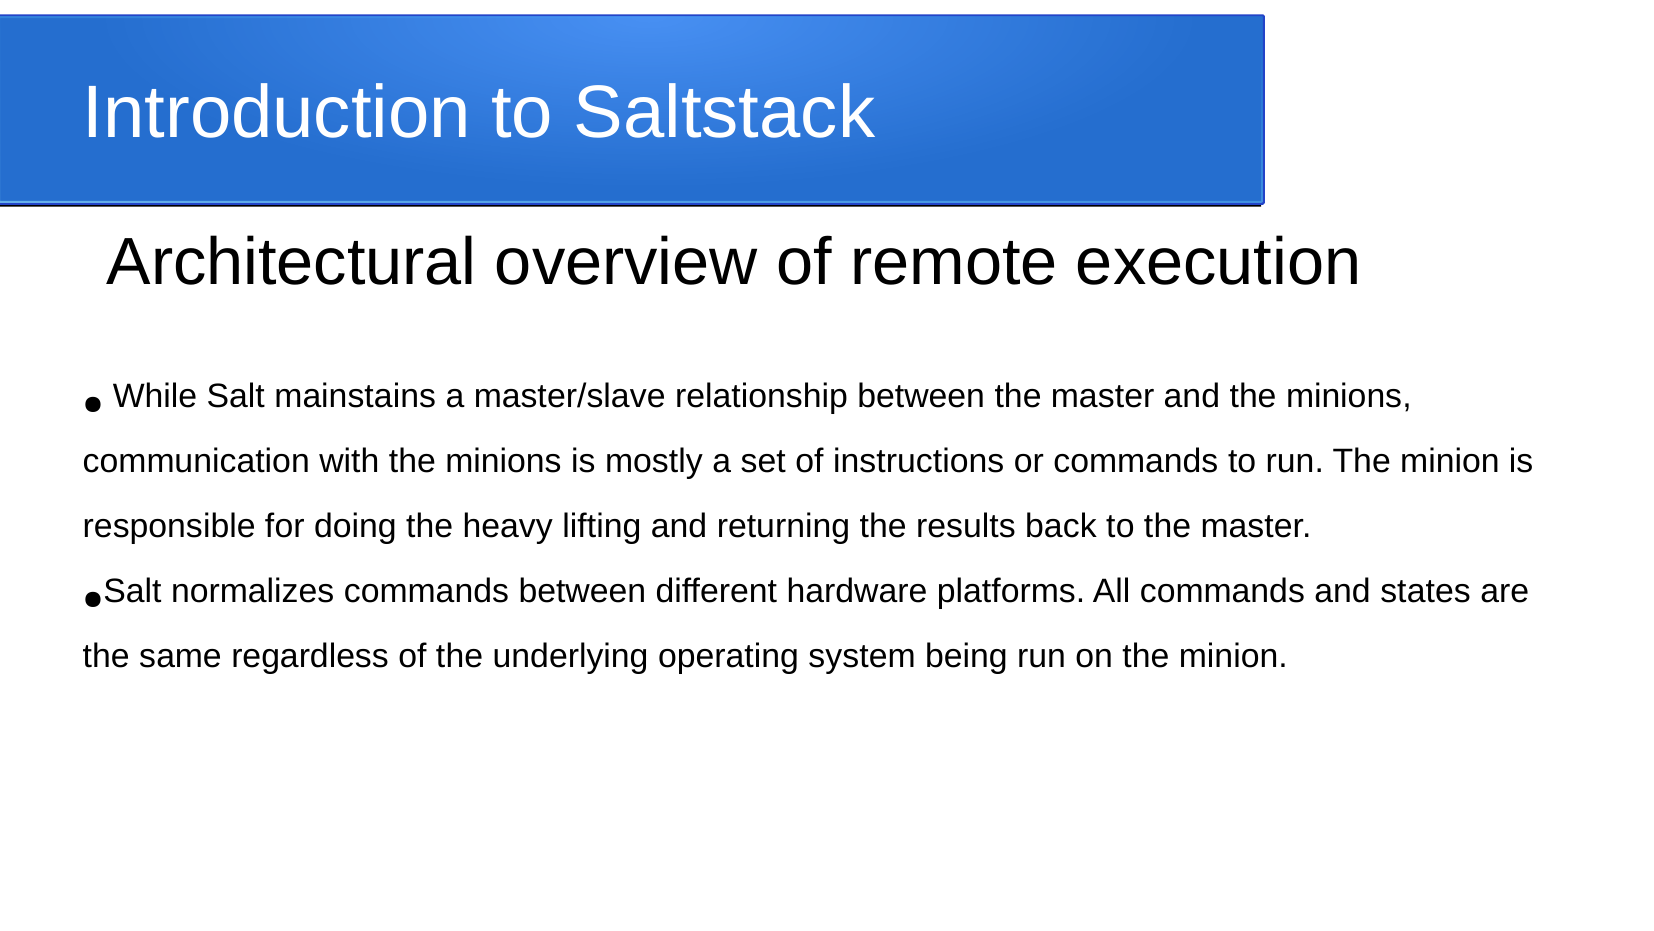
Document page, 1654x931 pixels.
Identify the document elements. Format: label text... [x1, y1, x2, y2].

subtitle Architectural overview of remote execution While Salt mainstains a master/slave relationship between the master and the minions, communication with the minions is mostly a set of instructions or commands to run. The minion is responsible for doing the heavy lifting and returning the results back to the master. Salt normalizes commands between different hardware platforms. All commands and states are the same regardless of the underlying operating system being run on the minion. [82, 224, 1571, 764]
title Introduction to Saltstack [82, 35, 1235, 189]
